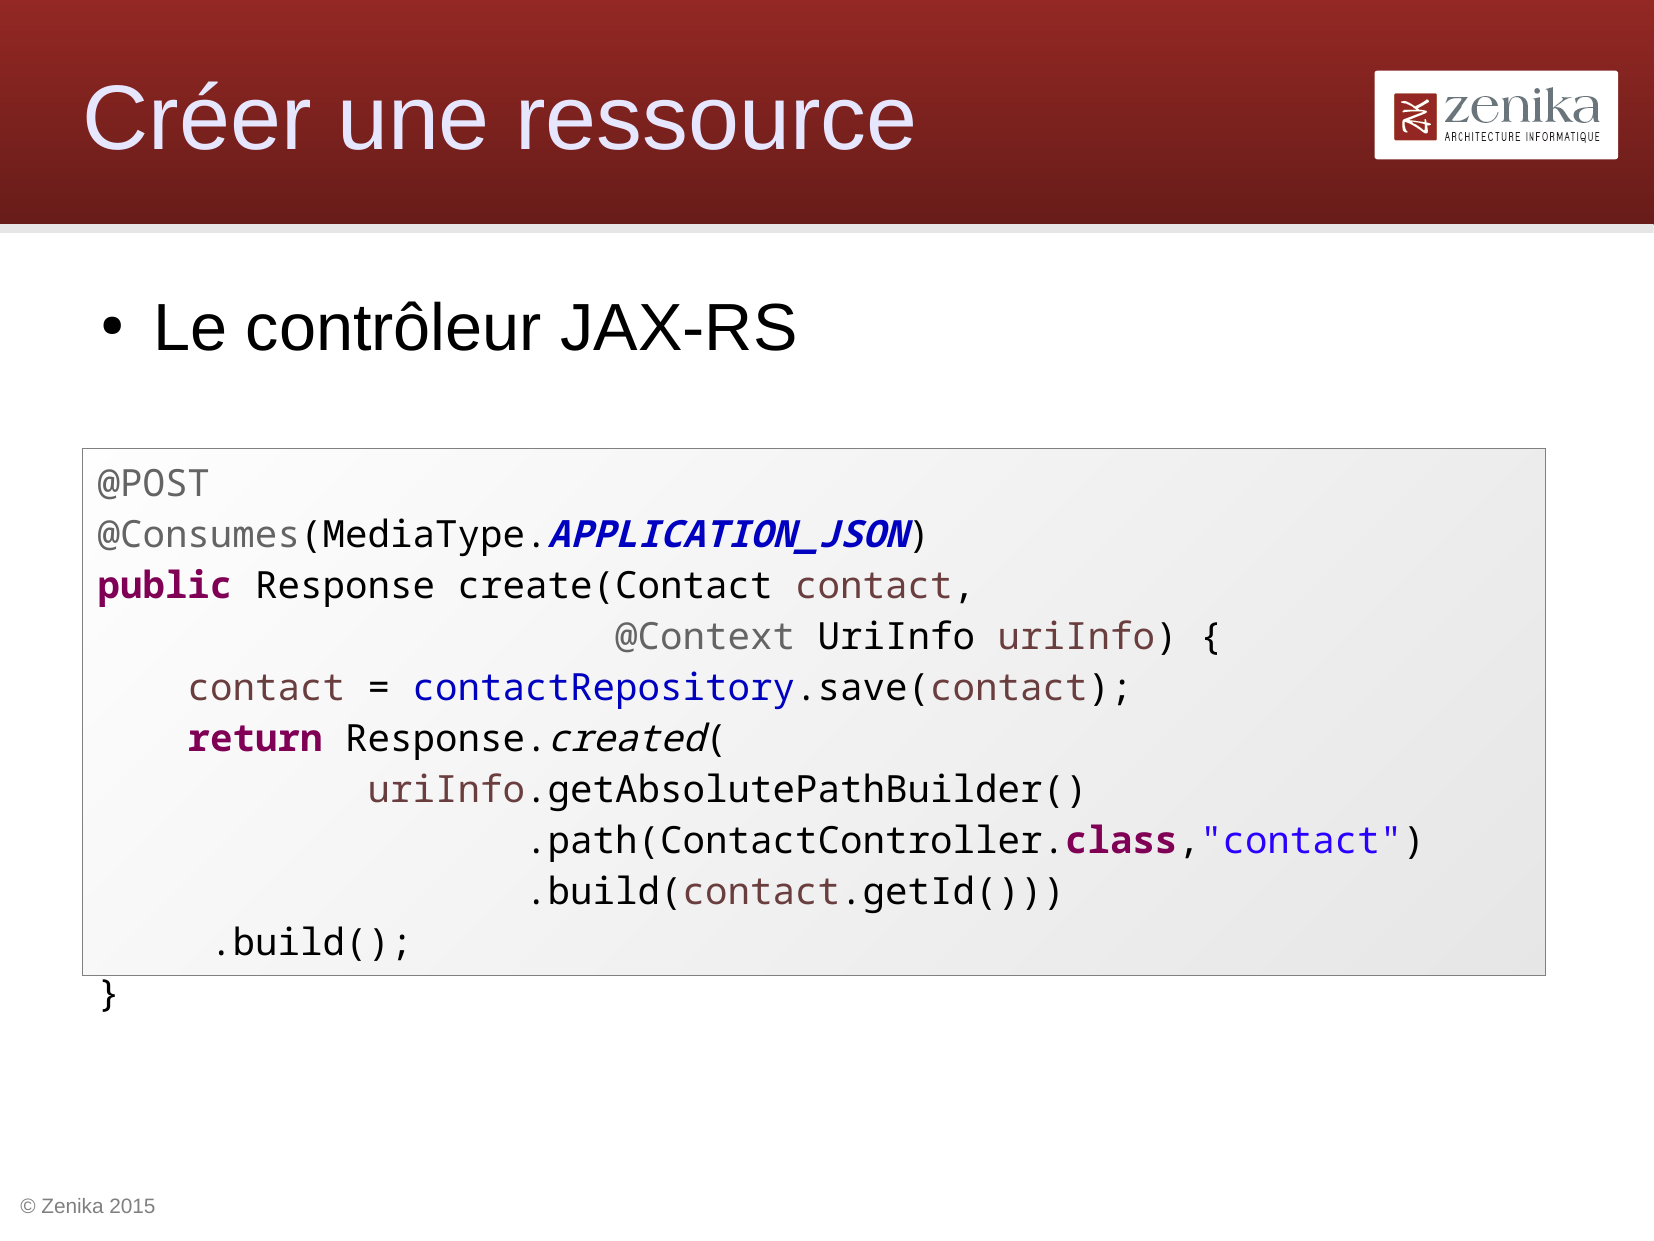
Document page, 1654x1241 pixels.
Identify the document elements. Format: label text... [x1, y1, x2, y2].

list Le contrôleur JAX-RS [82, 976, 1538, 1010]
picture [1571, 82, 1600, 149]
title Créer une ressource [82, 13, 1571, 222]
list Le contrôleur JAX-RS [82, 290, 1538, 448]
text_box @POST @Consumes(MediaType.APPLICATION_JSON) public Response create(Contact contact, @Context UriInfo uriInfo) { contact = contactRepository.save(contact); return Response.created( uriInfo.getAbsolutePathBuilder() .path(ContactController.class,"contact") .build(contact.getId())) .build(); } [82, 448, 1546, 976]
